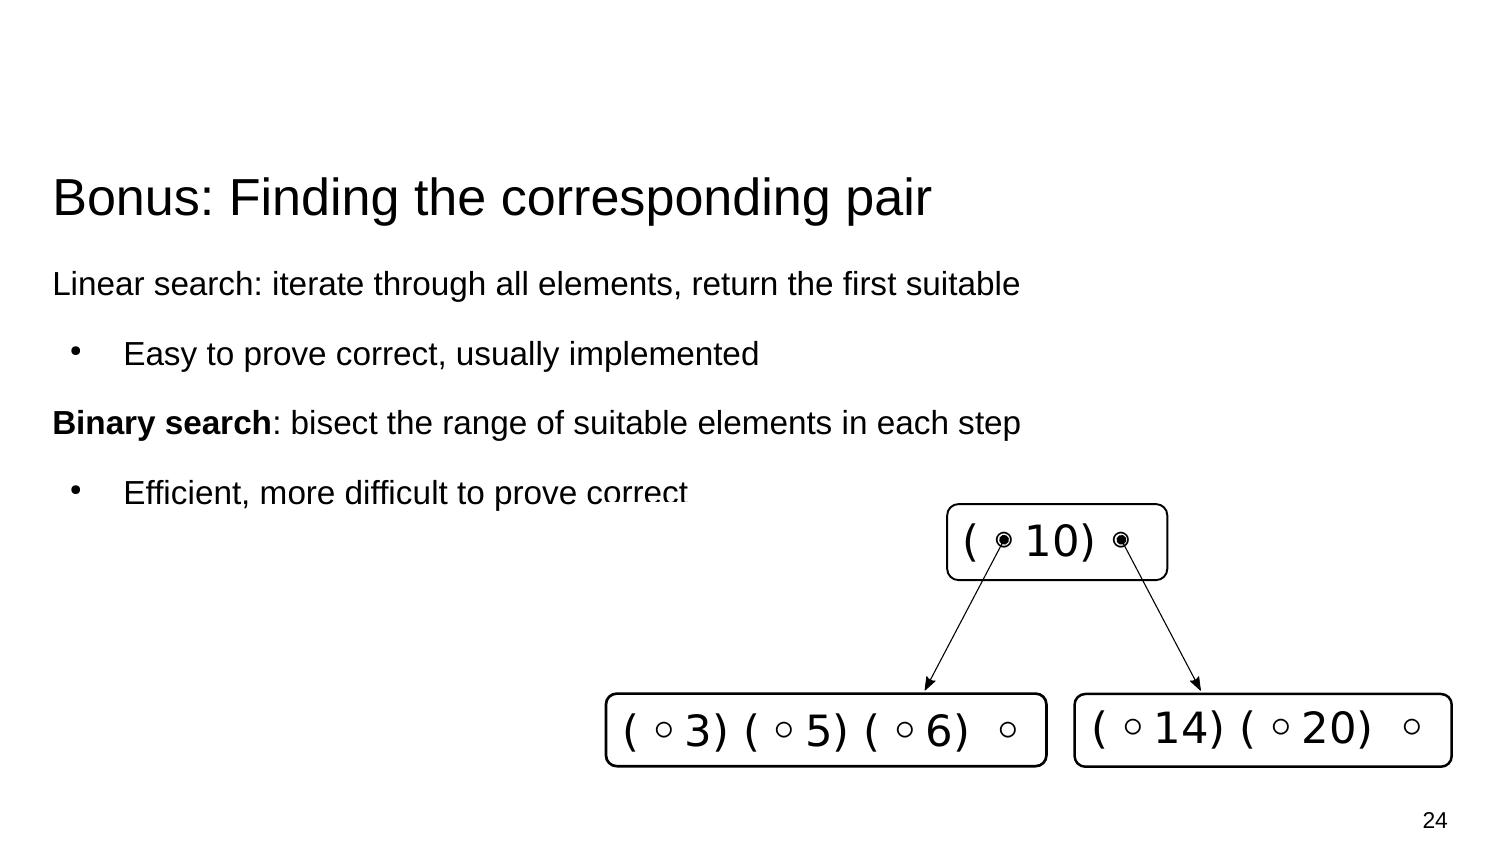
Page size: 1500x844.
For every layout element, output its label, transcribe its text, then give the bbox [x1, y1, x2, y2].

list Linear search: iterate through all elements, return the first suitable Easy to prove correct, usually implemented Binary search: bisect the range of suitable elements in each step Efficient, more difficult to prove correct [52, 262, 1449, 771]
title Bonus: Finding the corresponding pair [52, 159, 1449, 227]
picture [603, 501, 1500, 768]
